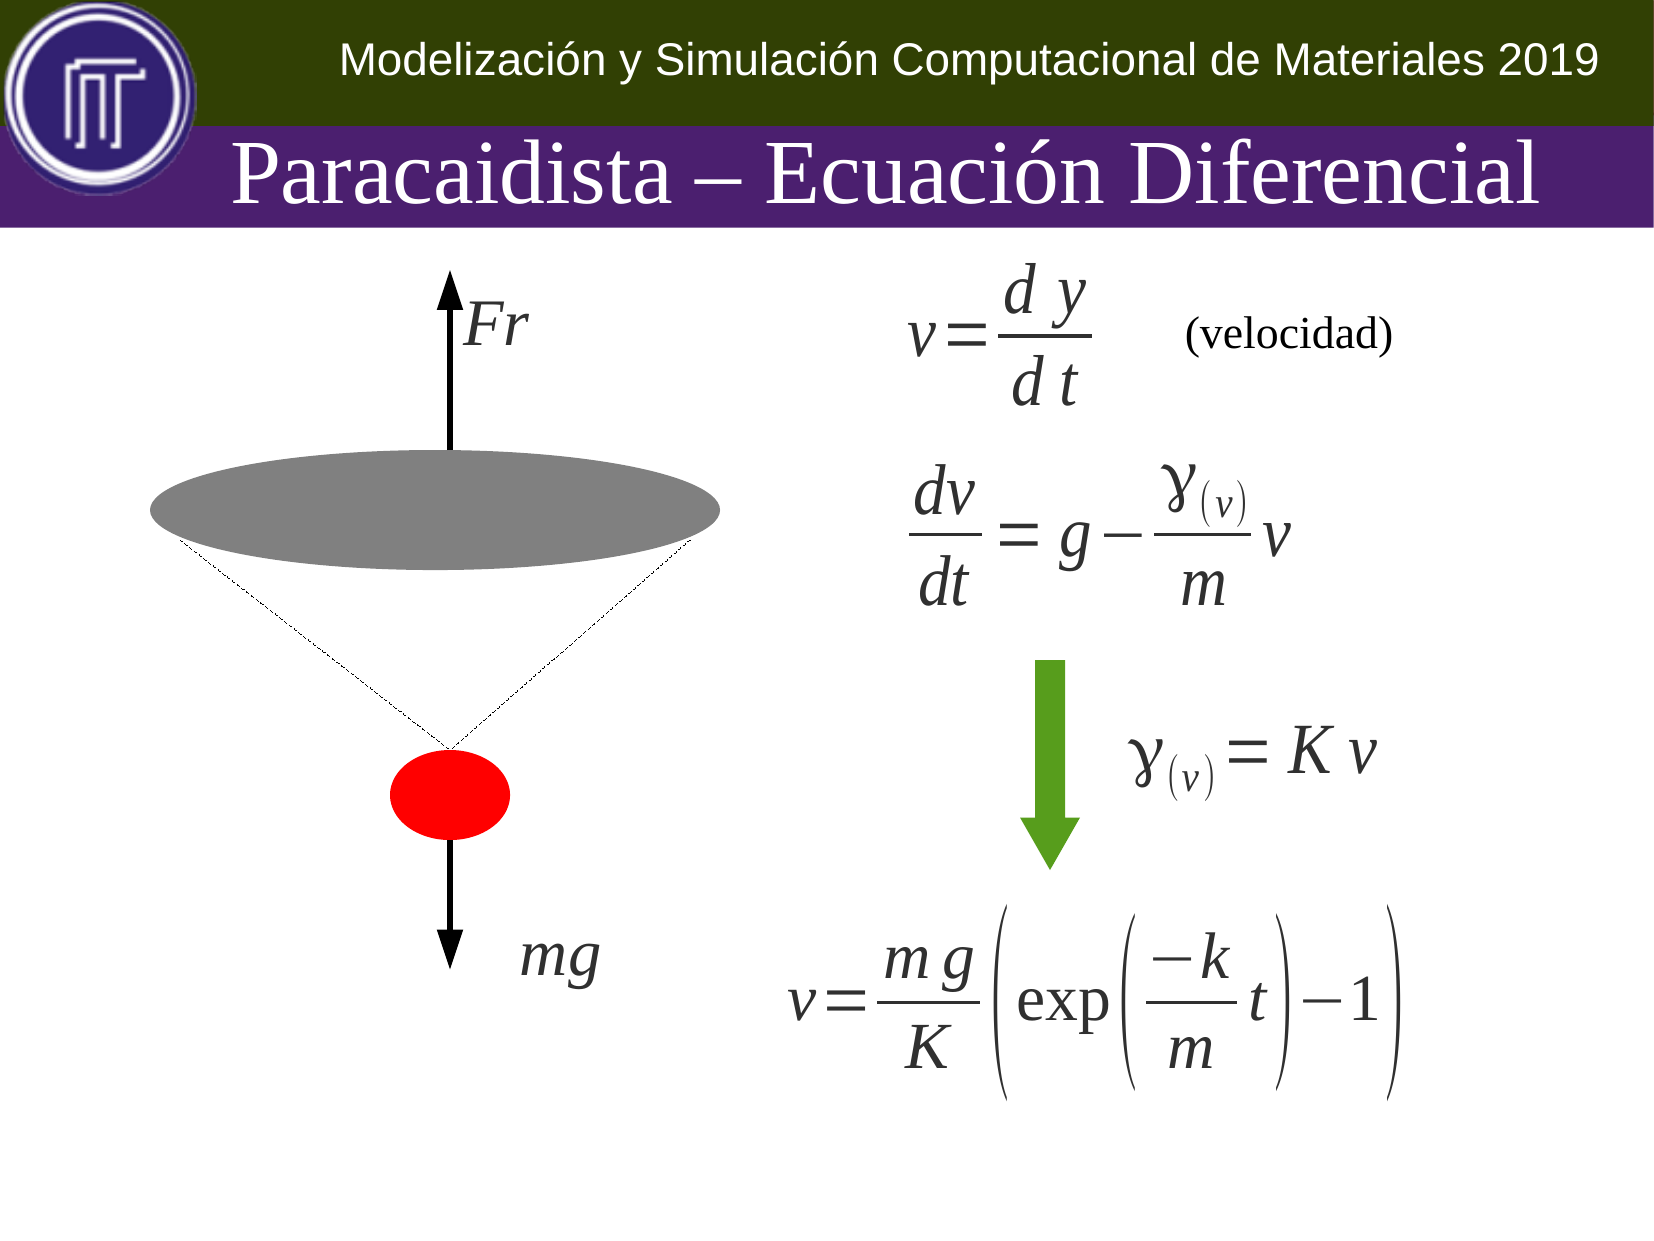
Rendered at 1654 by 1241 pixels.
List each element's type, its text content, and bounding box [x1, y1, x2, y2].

text_box [390, 750, 511, 840]
chart [900, 450, 1301, 621]
text_box [1020, 660, 1081, 871]
text_box (velocidad) [1170, 300, 1501, 366]
text_box [150, 450, 721, 571]
picture [2, 0, 197, 196]
chart [780, 900, 1413, 1105]
text_box Paracaidista – Ecuación Diferencial [215, 63, 1654, 282]
chart [1118, 708, 1386, 804]
chart [900, 249, 1103, 421]
chart [452, 286, 541, 361]
chart [512, 916, 613, 991]
